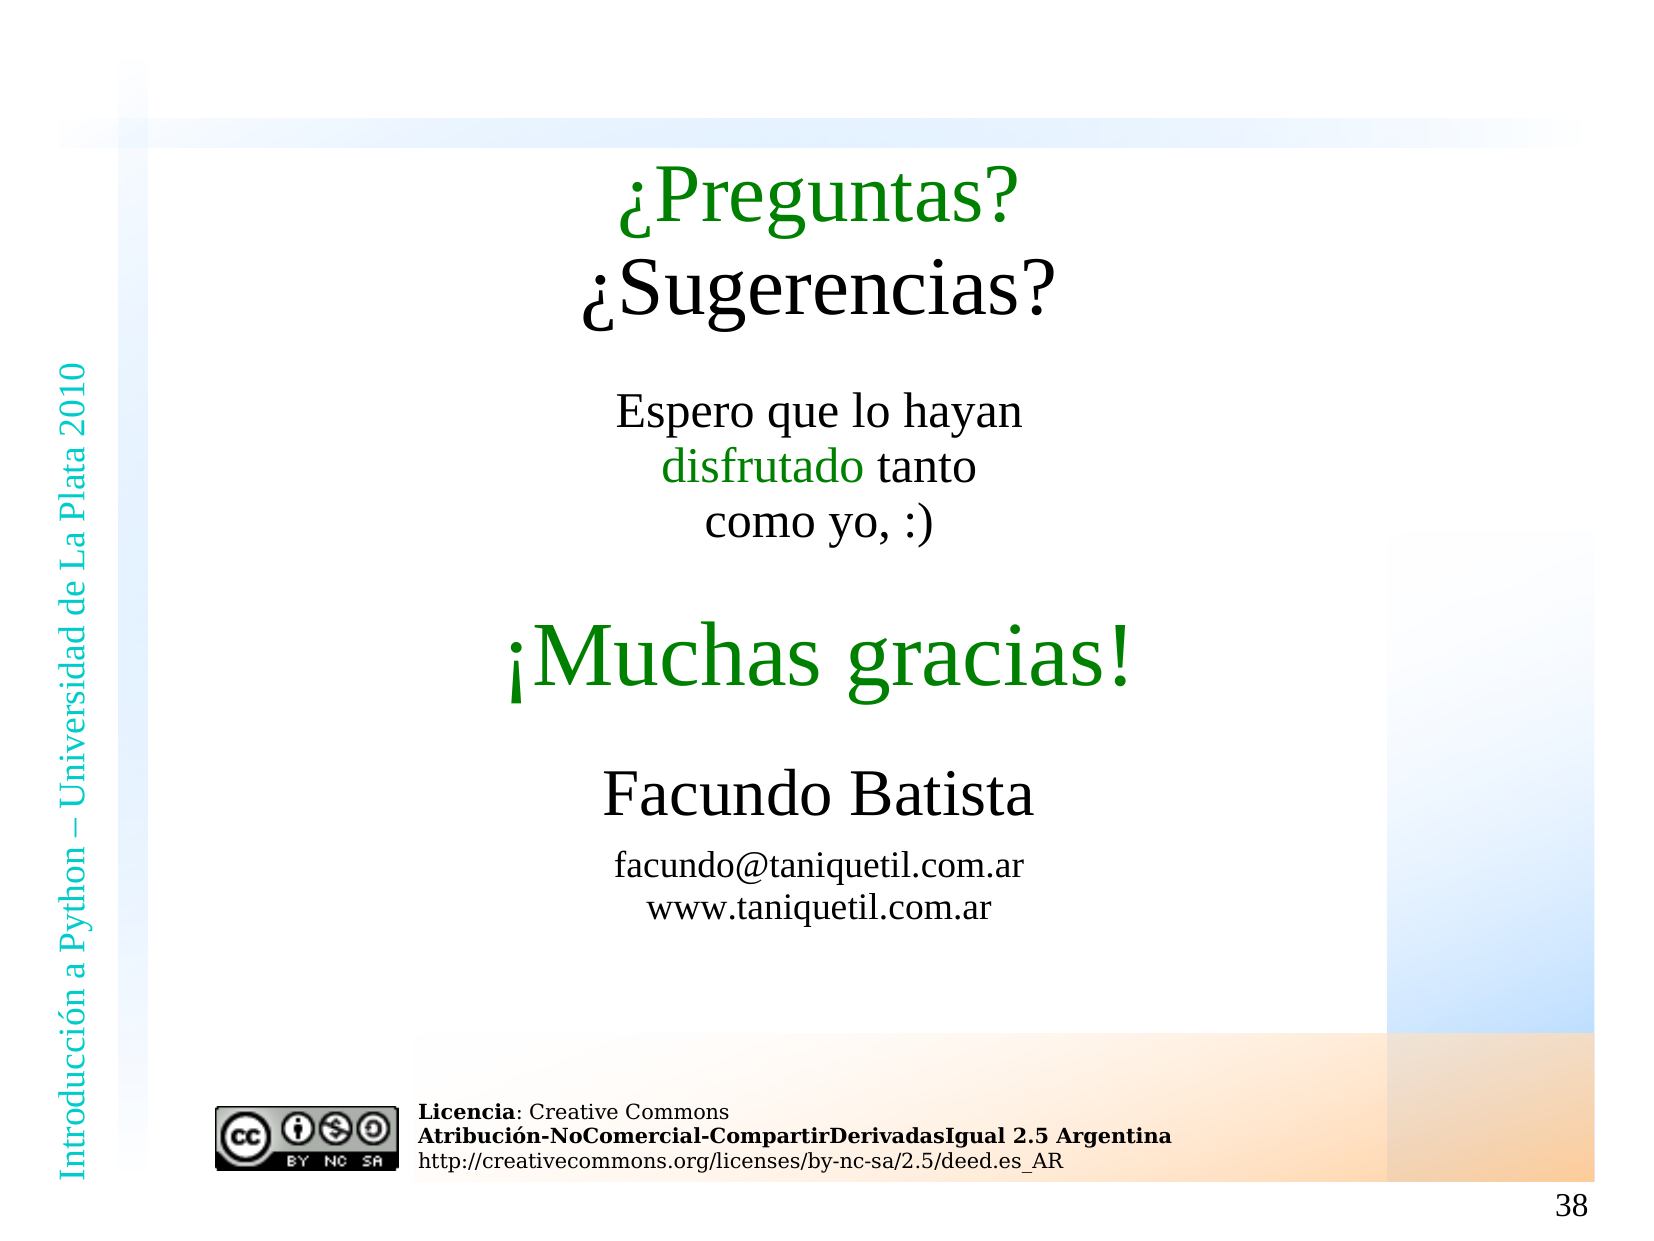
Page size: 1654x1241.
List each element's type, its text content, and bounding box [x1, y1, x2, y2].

picture [215, 1106, 399, 1171]
text_box Licencia: Creative Commons Atribución-NoComercial-CompartirDerivadasIgual 2.5 Argentina http://creativecommons.org/licenses/by-nc-sa/2.5/deed.es_AR [418, 1092, 1270, 1181]
text_box ¿Preguntas? ¿Sugerencias? Espero que lo hayan disfrutado tanto como yo, :) ¡Muchas gracias! Facundo Batista facundo@taniquetil.com.ar www.taniquetil.com.ar [501, 147, 1182, 1000]
